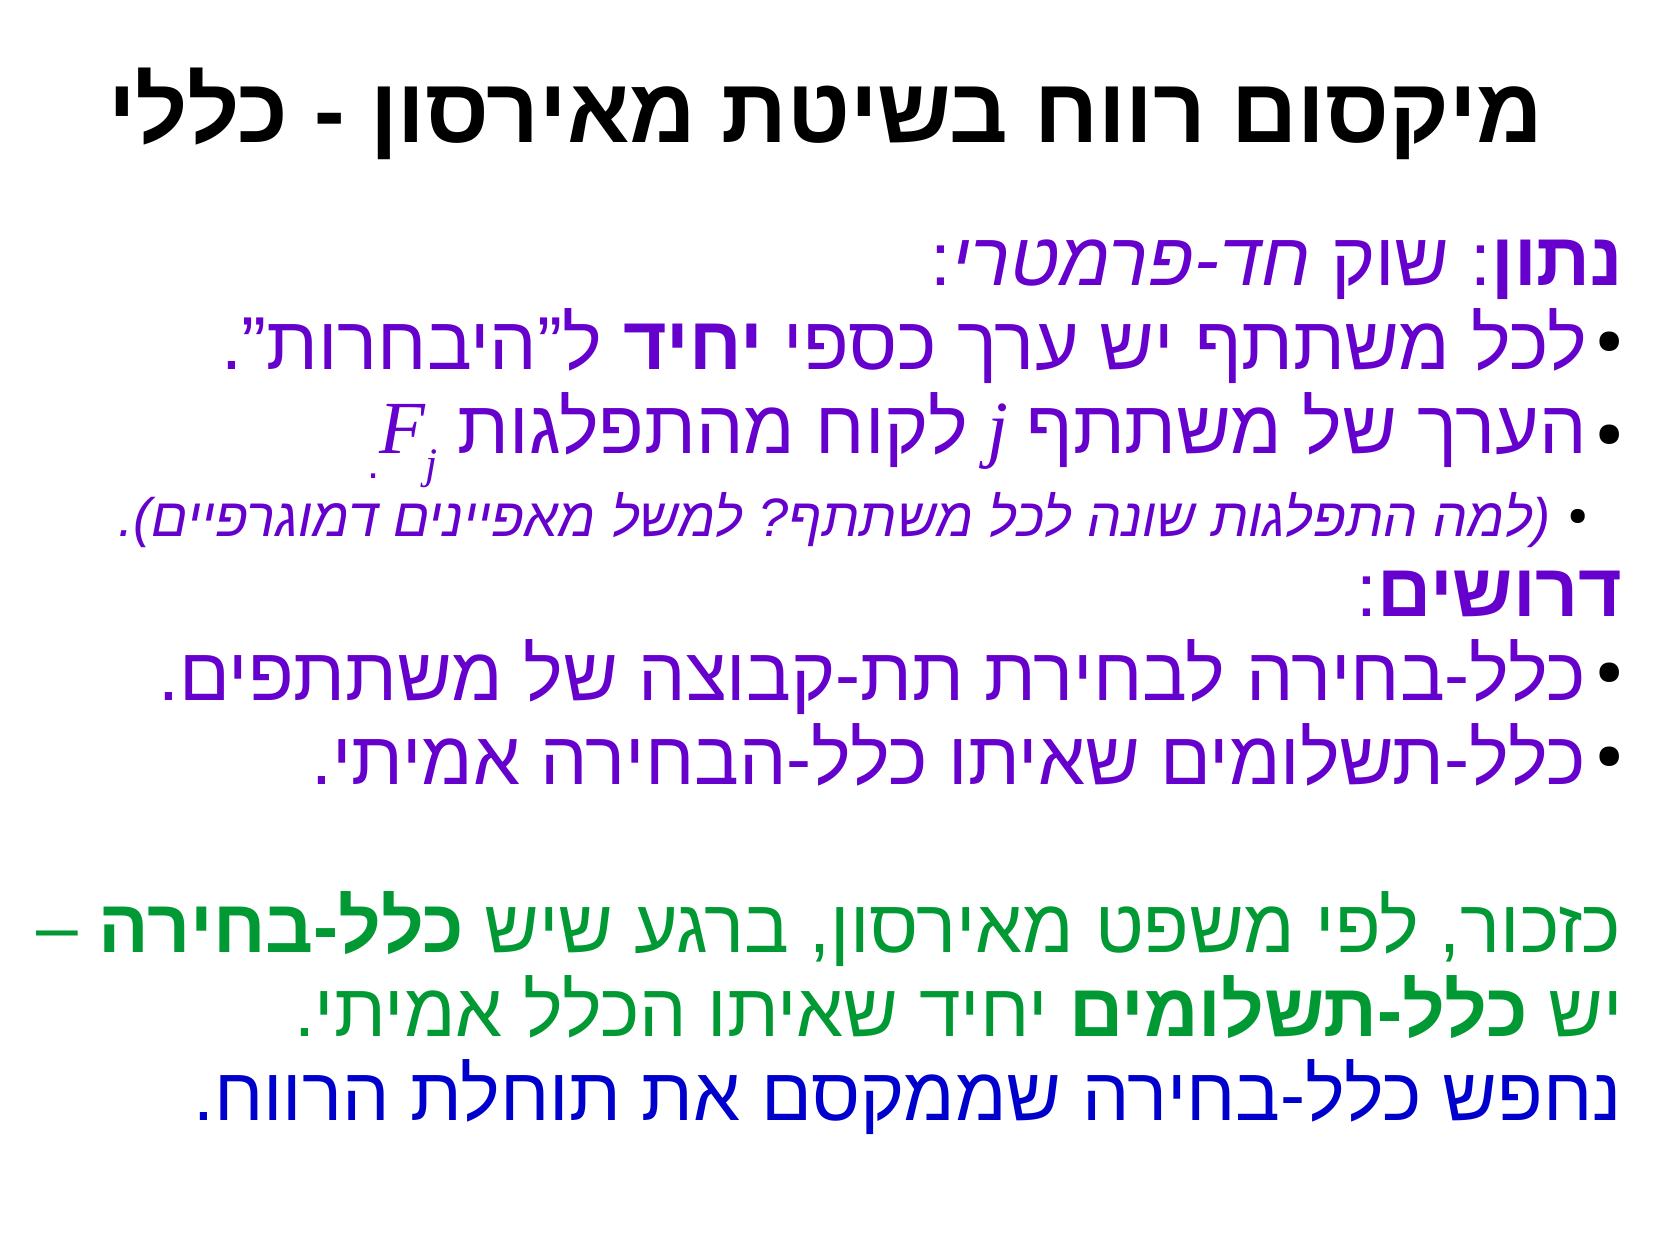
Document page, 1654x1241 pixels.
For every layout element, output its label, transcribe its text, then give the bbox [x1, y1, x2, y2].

text_box נתון: שוק חד-פרמטרי: לכל משתתף יש ערך כספי יחיד ל”היבחרות”. הערך של משתתף j לקוח מהתפלגות Fj. (למה התפלגות שונה לכל משתתף? למשל מאפיינים דמוגרפיים). דרושים: כלל-בחירה לבחירת תת-קבוצה של משתתפים. כלל-תשלומים שאיתו כלל-הבחירה אמיתי. כזכור, לפי משפט מאירסון, ברגע שיש כלל-בחירה – יש כלל-תשלומים יחיד שאיתו הכלל אמיתי. נחפש כלל-בחירה שממקסם את תוחלת הרווח. [17, 210, 1638, 1232]
title מיקסום רווח בשיטת מאירסון - כללי [0, 0, 1654, 225]
